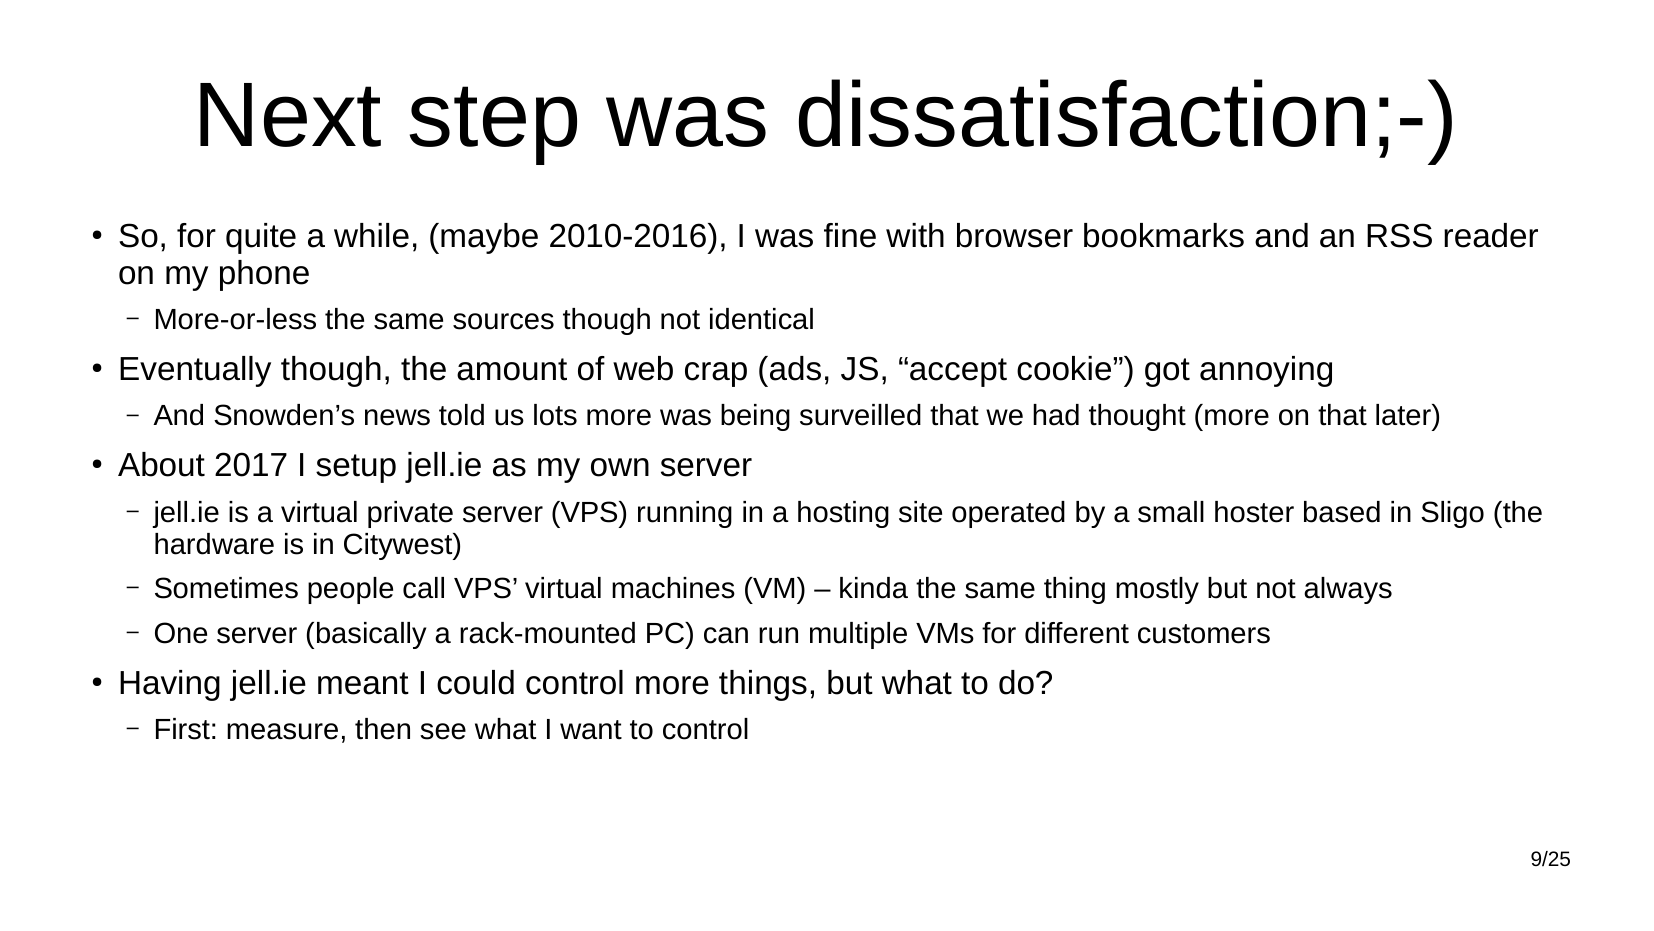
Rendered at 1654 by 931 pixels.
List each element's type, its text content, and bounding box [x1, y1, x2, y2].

title Next step was dissatisfaction;-) [82, 37, 1571, 193]
list So, for quite a while, (maybe 2010-2016), I was fine with browser bookmarks and an RSS reader on my phone More-or-less the same sources though not identical Eventually though, the amount of web crap (ads, JS, “accept cookie”) got annoying And Snowden’s news told us lots more was being surveilled that we had thought (more on that later) About 2017 I setup jell.ie as my own server jell.ie is a virtual private server (VPS) running in a hosting site operated by a small hoster based in Sligo (the hardware is in Citywest) Sometimes people call VPS’ virtual machines (VM) – kinda the same thing mostly but not always One server (basically a rack-mounted PC) can run multiple VMs for different customers Having jell.ie meant I could control more things, but what to do? First: measure, then see what I want to control [82, 217, 1571, 758]
